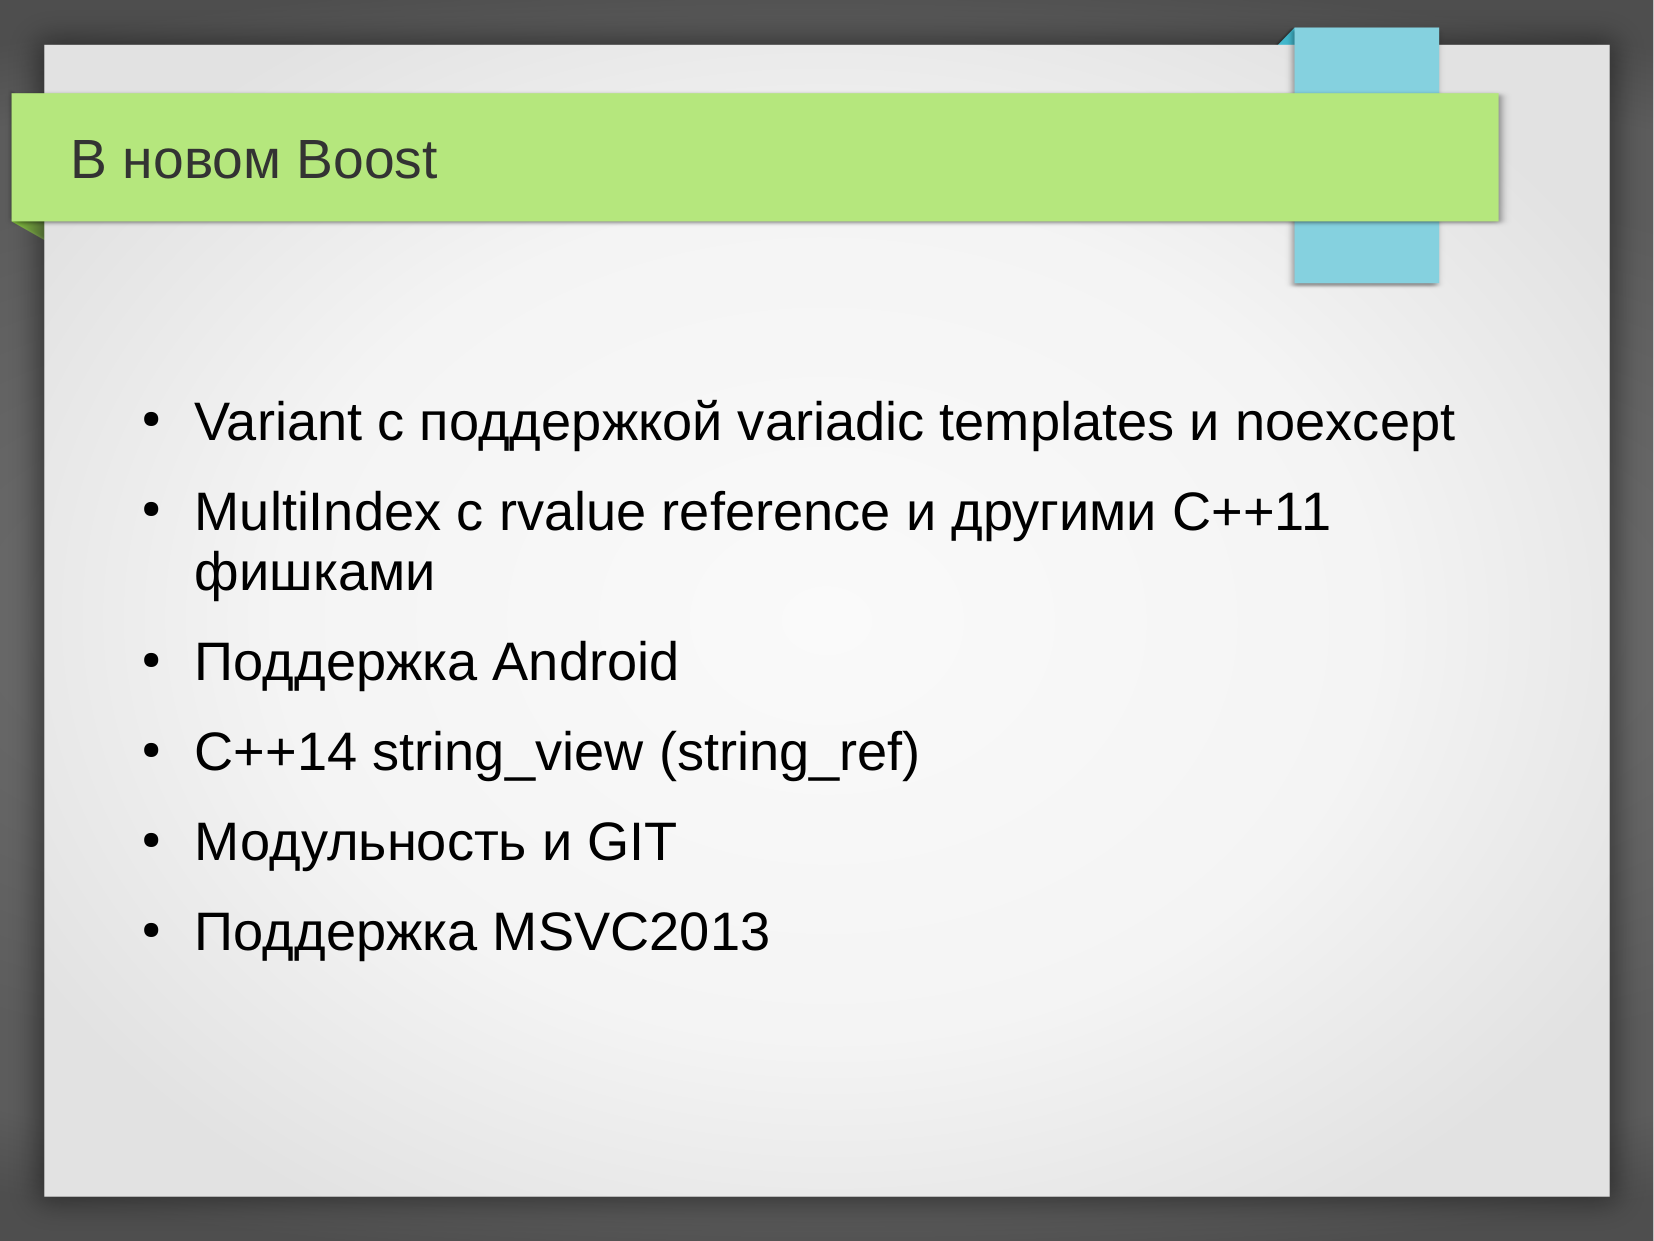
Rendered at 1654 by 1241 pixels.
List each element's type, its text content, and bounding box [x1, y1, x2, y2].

title В новом Boost [70, 106, 1229, 213]
list Variant с поддержкой variadic templates и noexcept MultiIndex c rvalue reference и другими С++11 фишками Поддержка Android С++14 string_view (string_ref) Модульность и GIT Поддержка MSVC2013 [124, 390, 1580, 1111]
picture [0, 0, 1654, 1241]
